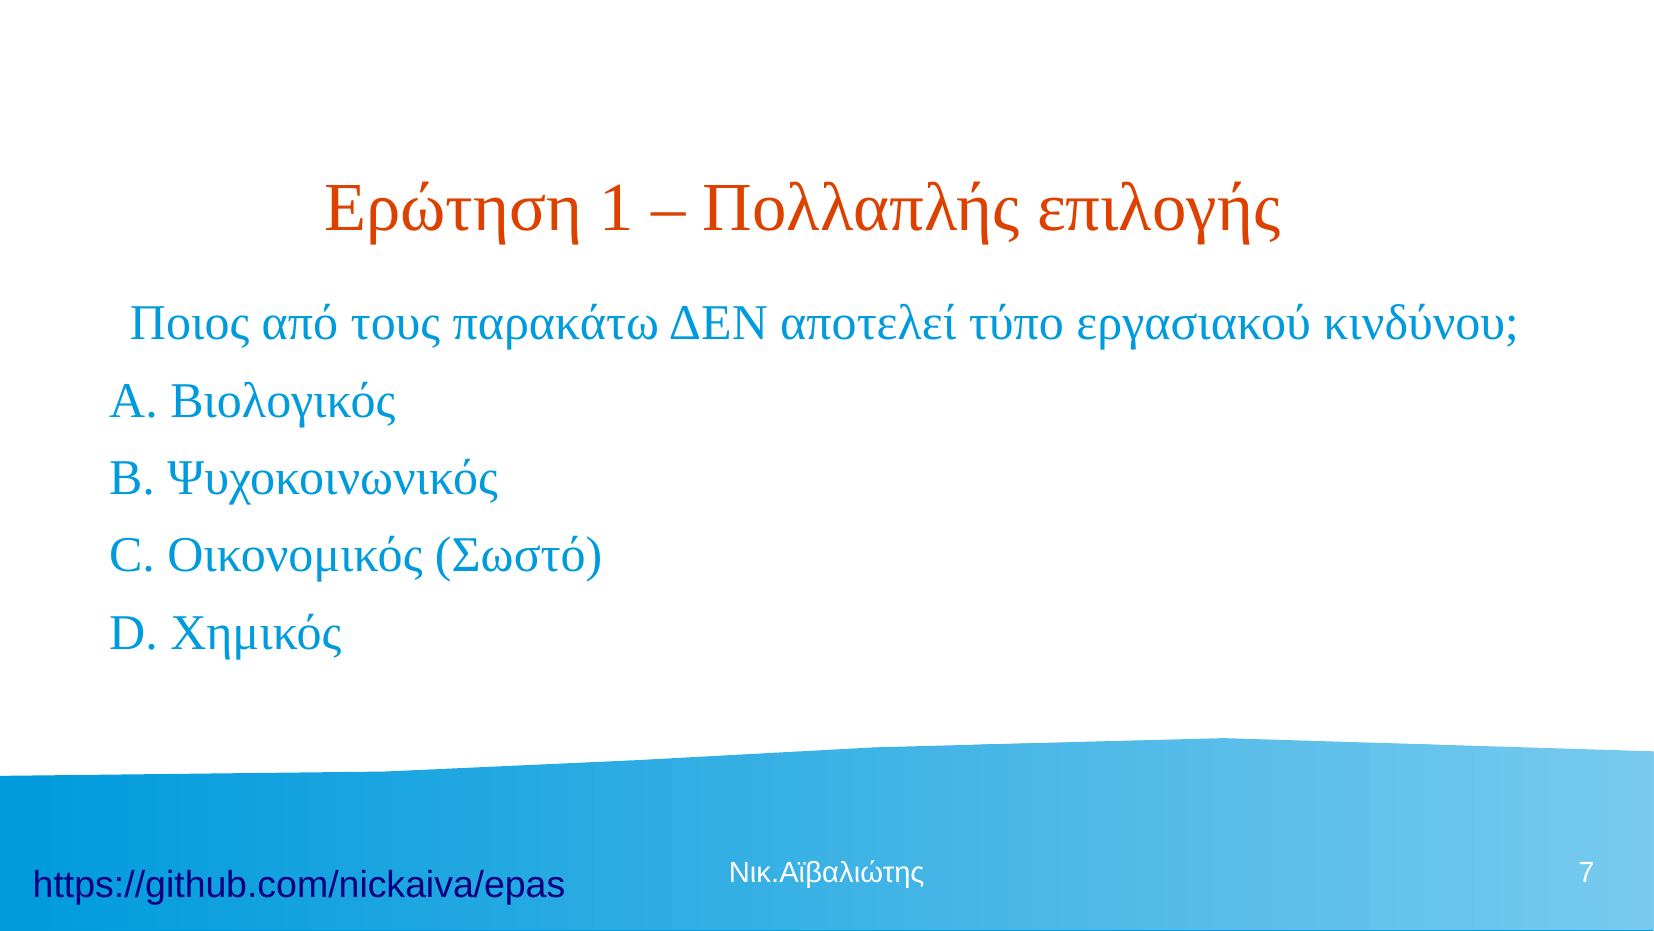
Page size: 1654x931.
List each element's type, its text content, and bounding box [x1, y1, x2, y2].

title Ερώτηση 1 – Πολλαπλής επιλογής [29, 118, 1506, 296]
list Ποιος από τους παρακάτω ΔΕΝ αποτελεί τύπο εργασιακού κινδύνου; A. Βιολογικός B. Ψυχοκοινωνικός C. Οικονομικός (Σωστό) D. Χημικός [59, 295, 1595, 739]
